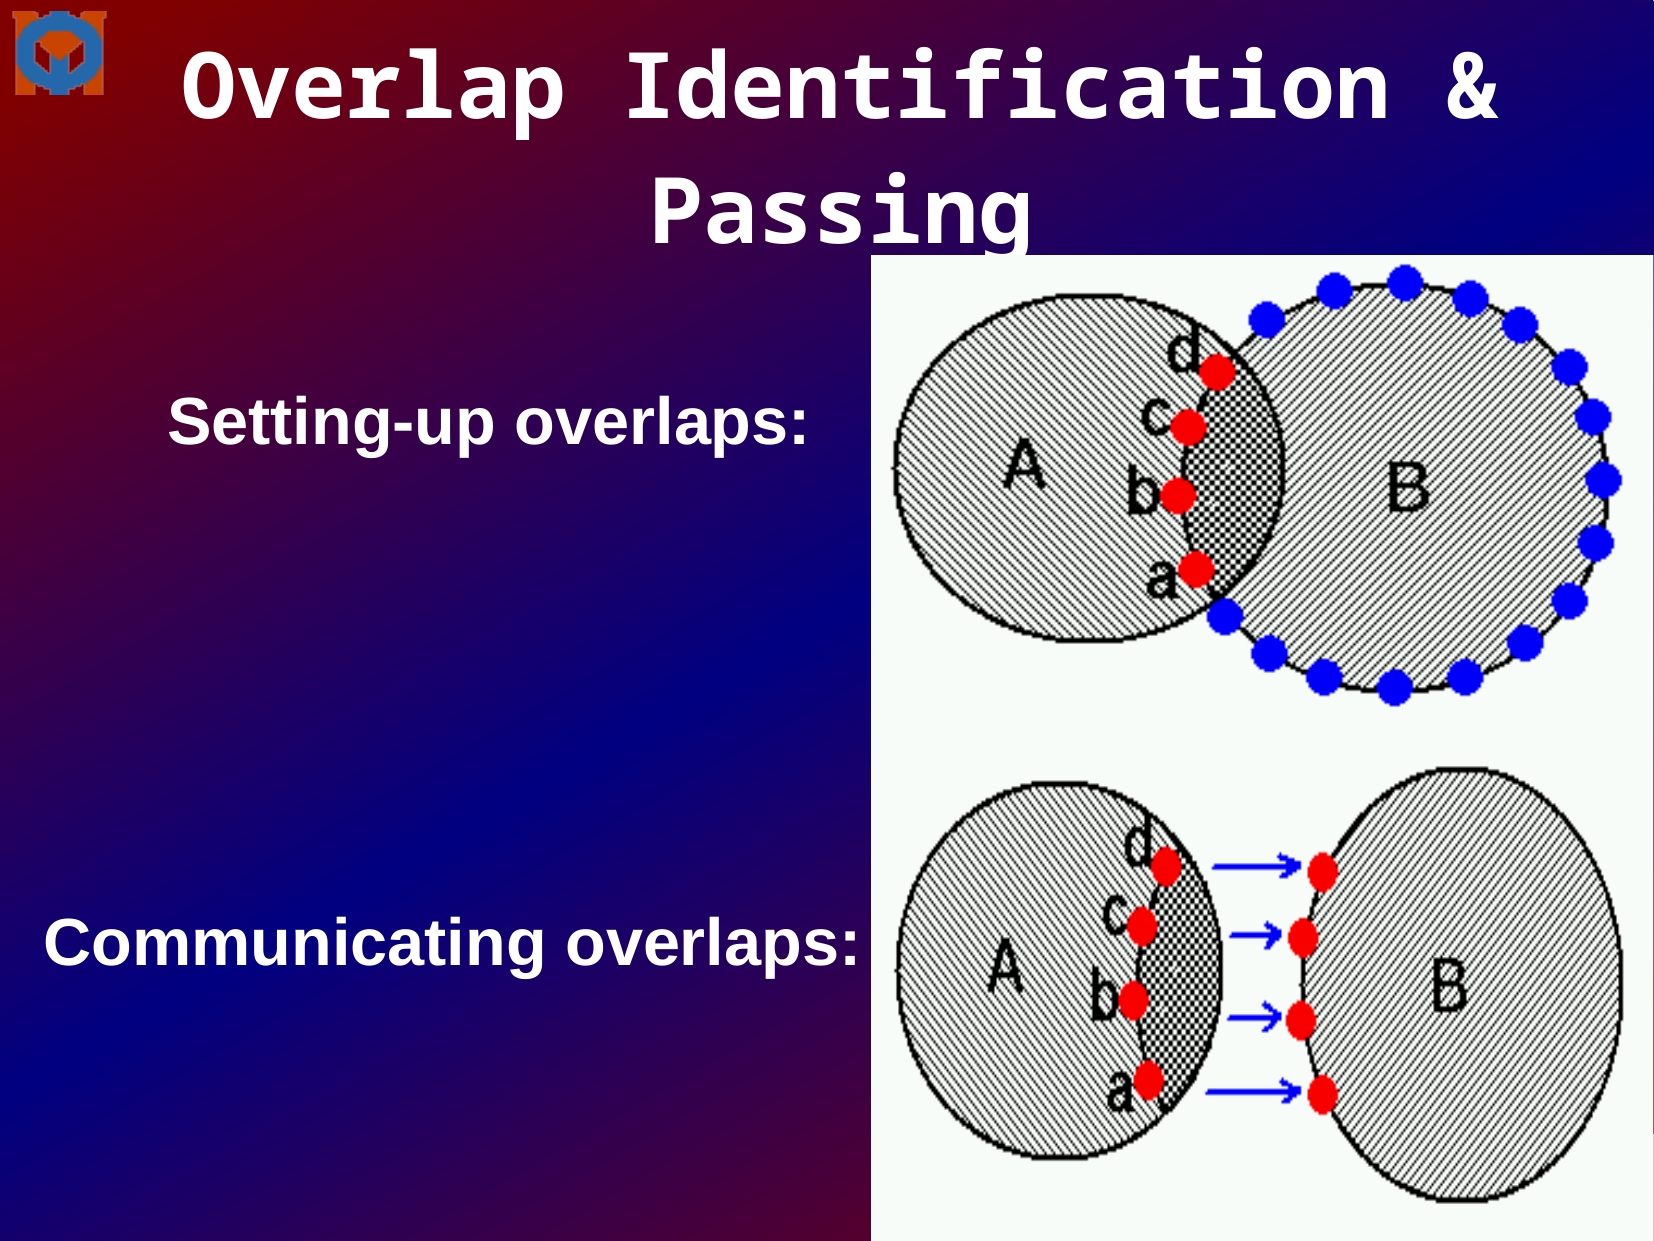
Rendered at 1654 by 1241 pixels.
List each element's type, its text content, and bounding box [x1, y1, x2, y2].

text_box Communicating overlaps: [43, 905, 863, 992]
title Overlap Identification & Passing [134, 41, 1547, 250]
text_box Setting-up overlaps: [167, 383, 812, 470]
picture [871, 255, 1654, 1241]
picture [11, 11, 110, 95]
